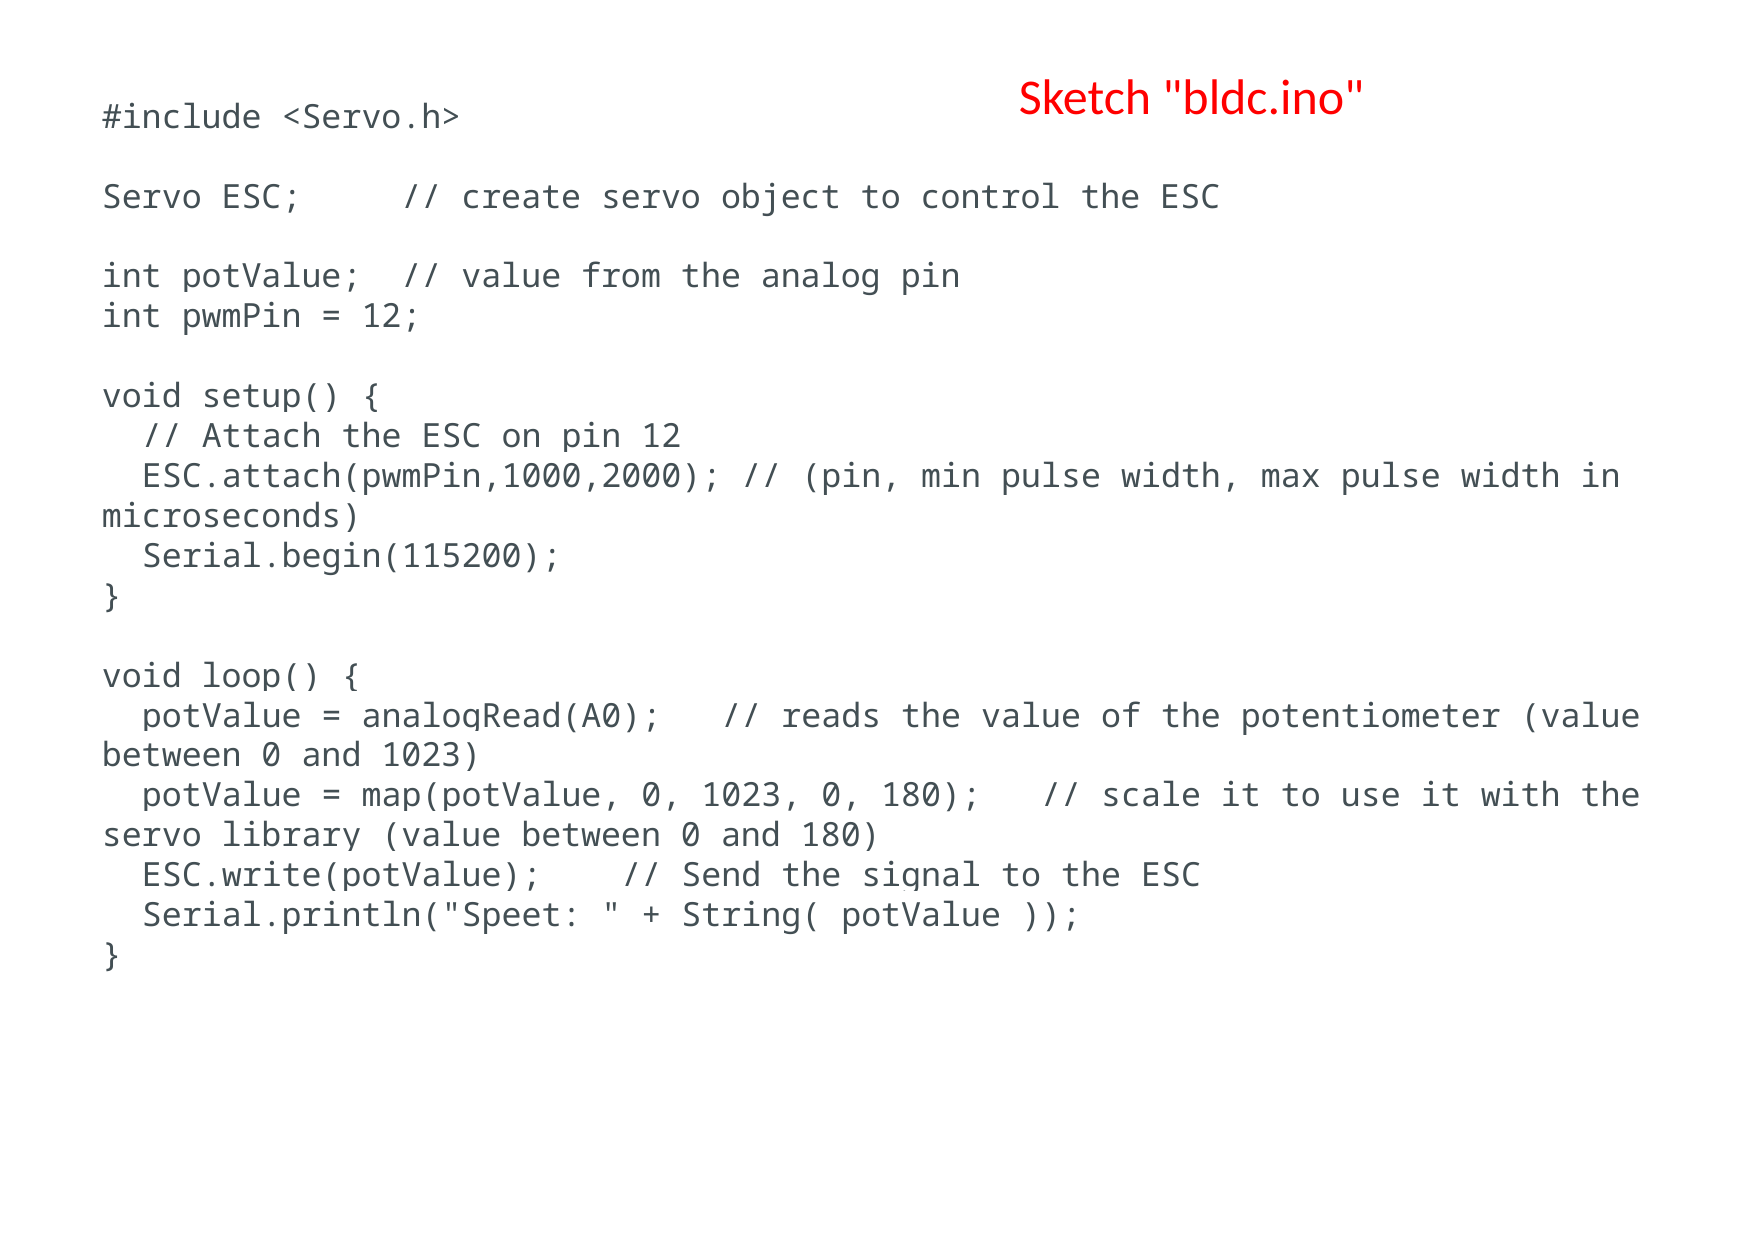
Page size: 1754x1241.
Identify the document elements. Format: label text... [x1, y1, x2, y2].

text_box #include <Servo.h> Servo ESC; // create servo object to control the ESC int potValue; // value from the analog pin int pwmPin = 12; void setup() { // Attach the ESC on pin 12 ESC.attach(pwmPin,1000,2000); // (pin, min pulse width, max pulse width in microseconds) Serial.begin(115200); } void loop() { potValue = analogRead(A0); // reads the value of the potentiometer (value between 0 and 1023) potValue = map(potValue, 0, 1023, 0, 180); // scale it to use it with the servo library (value between 0 and 180) ESC.write(potValue); // Send the signal to the ESC Serial.println("Speet: " + String( potValue )); } [86, 87, 1668, 1153]
text_box Sketch "bldc.ino" [1003, 57, 1642, 148]
